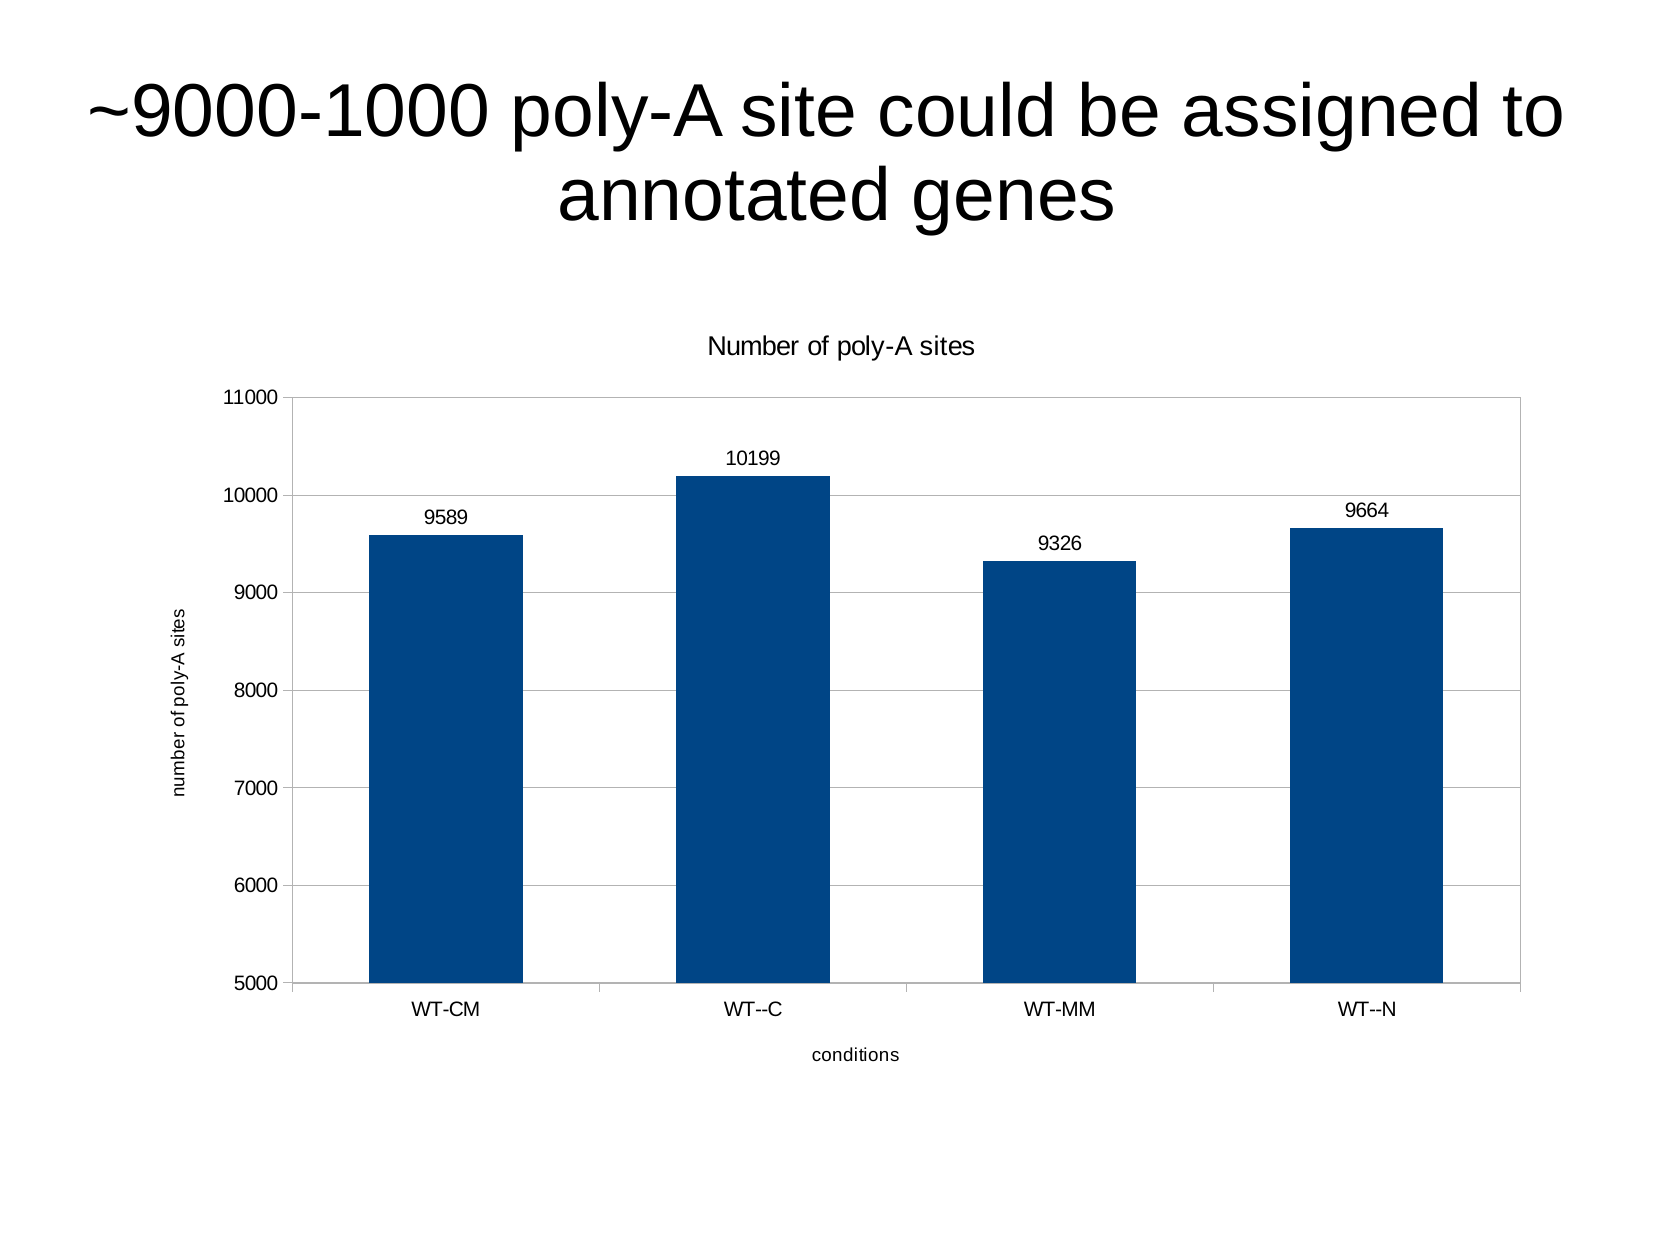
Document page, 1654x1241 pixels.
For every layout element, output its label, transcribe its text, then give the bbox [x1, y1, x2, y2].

title ~9000-1000 poly-A site could be assigned to annotated genes [82, 49, 1571, 257]
chart [135, 300, 1549, 1096]
